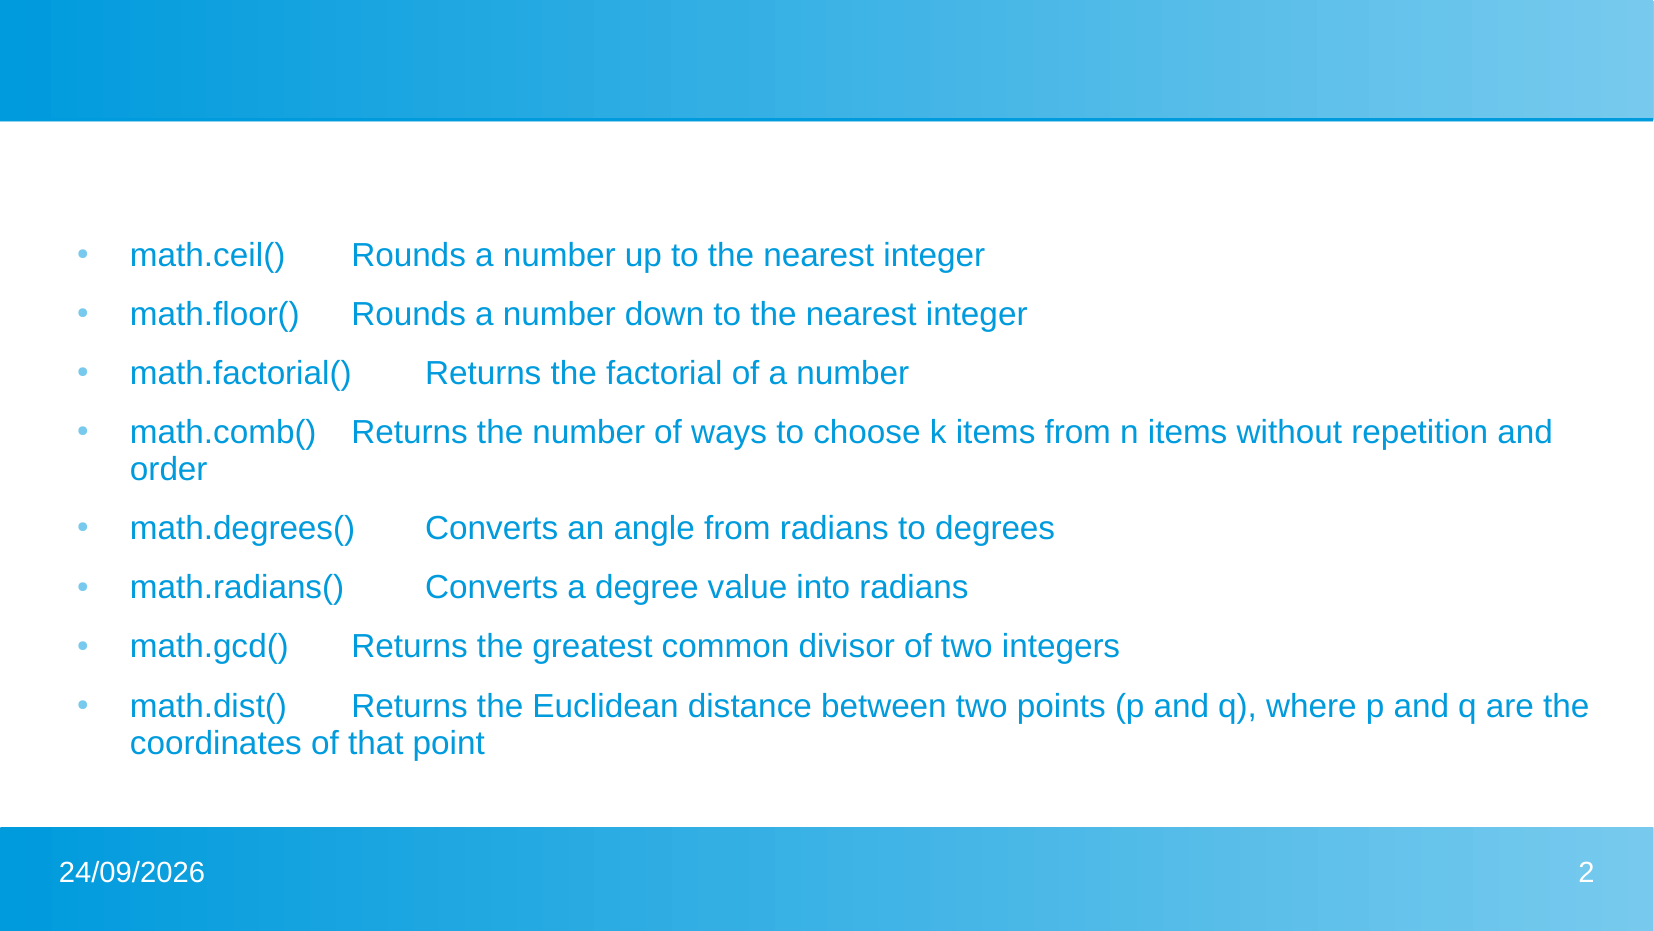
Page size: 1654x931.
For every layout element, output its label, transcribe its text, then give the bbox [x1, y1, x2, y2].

list math.ceil() Rounds a number up to the nearest integer math.floor() Rounds a number down to the nearest integer math.factorial() Returns the factorial of a number math.comb() Returns the number of ways to choose k items from n items without repetition and order math.degrees() Converts an angle from radians to degrees math.radians() Converts a degree value into radians math.gcd() Returns the greatest common divisor of two integers math.dist() Returns the Euclidean distance between two points (p and q), where p and q are the coordinates of that point [59, 177, 1595, 768]
